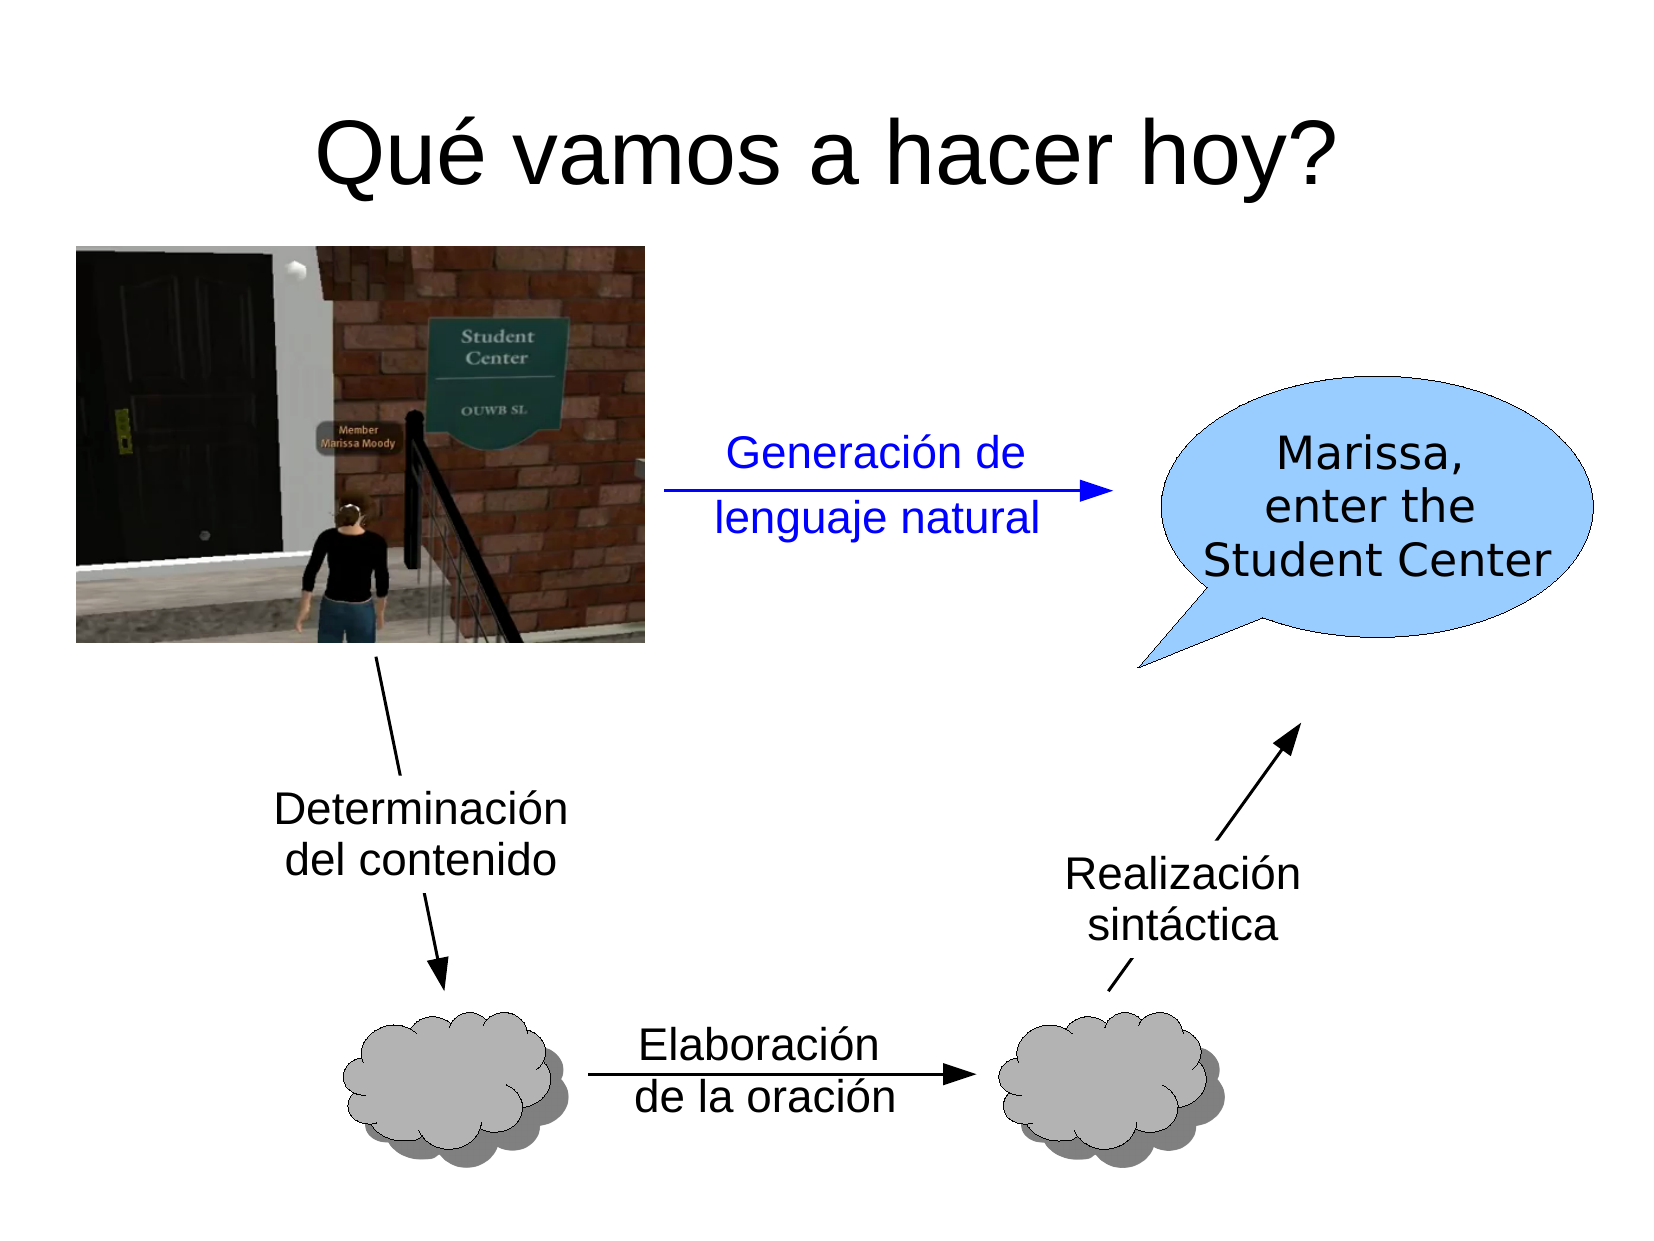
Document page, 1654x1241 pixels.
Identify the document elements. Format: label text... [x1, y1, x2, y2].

text_box [998, 1012, 1207, 1150]
text_box [343, 1012, 551, 1150]
text_box Determinación del contenido [200, 775, 643, 893]
picture [76, 246, 645, 643]
title Qué vamos a hacer hoy? [82, 49, 1571, 257]
text_box Marissa, enter the Student Center [1137, 376, 1594, 668]
text_box Elaboración de la oración [566, 1011, 965, 1130]
text_box Realización sintáctica [962, 840, 1404, 958]
text_box Generación de lenguaje natural [688, 419, 1067, 551]
